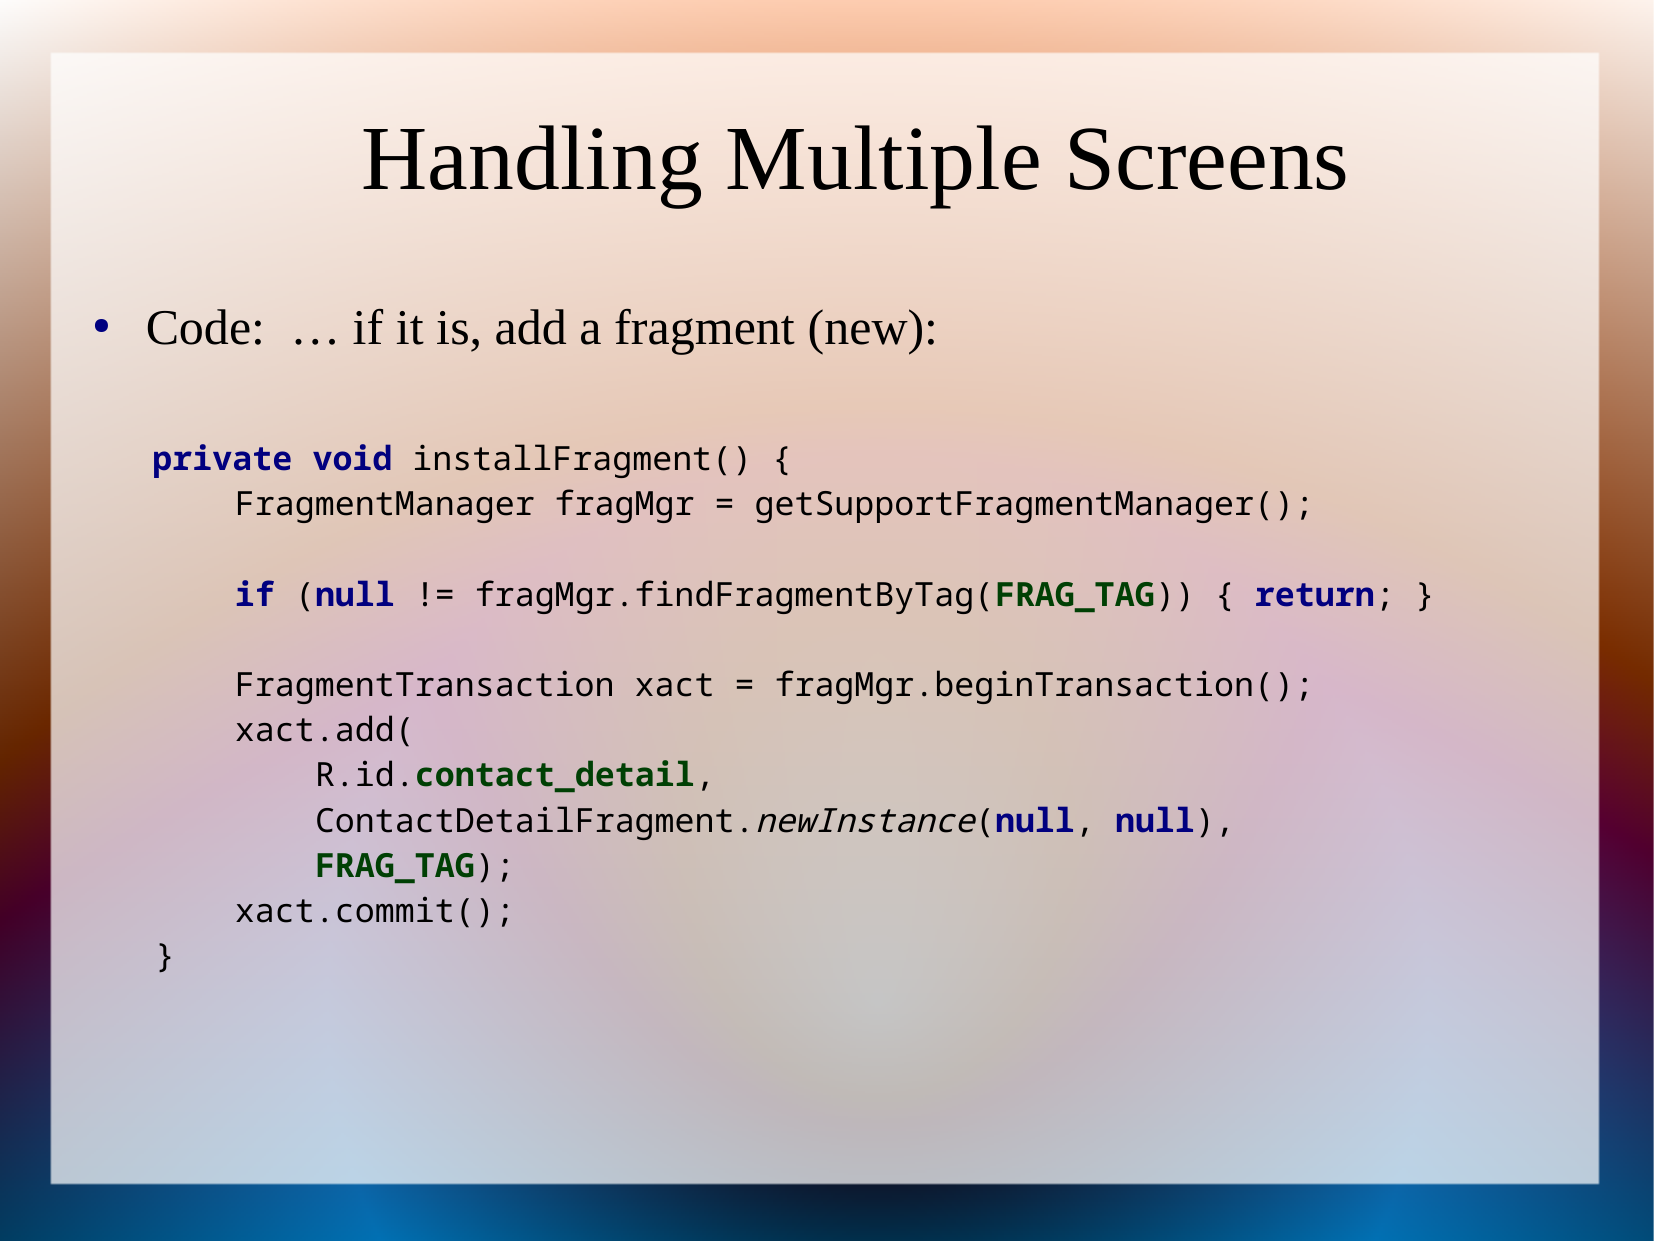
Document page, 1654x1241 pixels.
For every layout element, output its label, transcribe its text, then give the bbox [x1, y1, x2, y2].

list Code: … if it is, add a fragment (new): private void installFragment() { FragmentManager fragMgr = getSupportFragmentManager(); if (null != fragMgr.findFragmentByTag(FRAG_TAG)) { return; } FragmentTransaction xact = fragMgr.beginTransaction(); xact.add( R.id.contact_detail, ContactDetailFragment.newInstance(null, null), FRAG_TAG); xact.commit(); } [75, 300, 1564, 1119]
title Handling Multiple Screens [112, 55, 1601, 263]
picture [0, 0, 1654, 1241]
